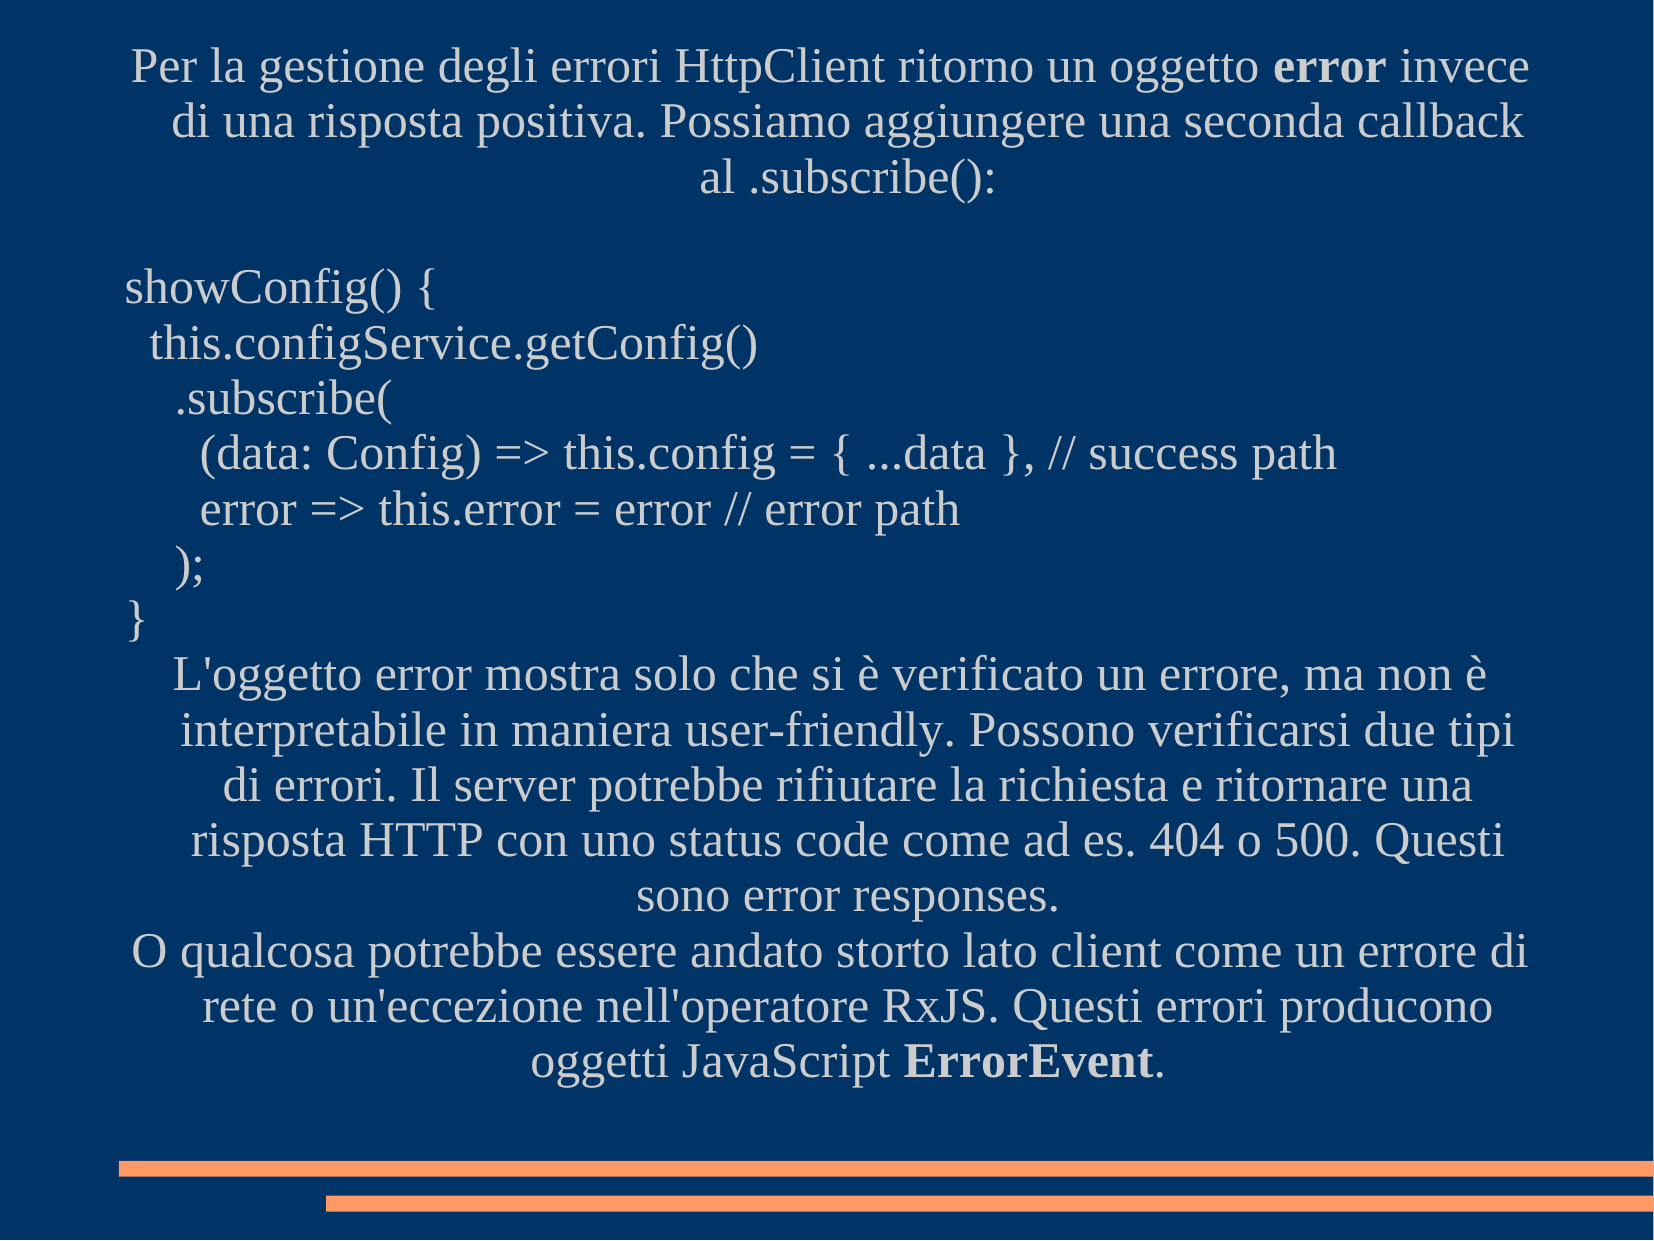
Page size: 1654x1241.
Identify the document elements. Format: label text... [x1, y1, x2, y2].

subtitle Per la gestione degli errori HttpClient ritorno un oggetto error invece di una risposta positiva. Possiamo aggiungere una seconda callback al .subscribe(): showConfig() { this.configService.getConfig() .subscribe( (data: Config) => this.config = { ...data }, // success path error => this.error = error // error path ); } L'oggetto error mostra solo che si è verificato un errore, ma non è interpretabile in maniera user-friendly. Possono verificarsi due tipi di errori. Il server potrebbe rifiutare la richiesta e ritornare una risposta HTTP con uno status code come ad es. 404 o 500. Questi sono error responses. O qualcosa potrebbe essere andato storto lato client come un errore di rete o un'eccezione nell'operatore RxJS. Questi errori producono oggetti JavaScript ErrorEvent. [124, 26, 1537, 1211]
